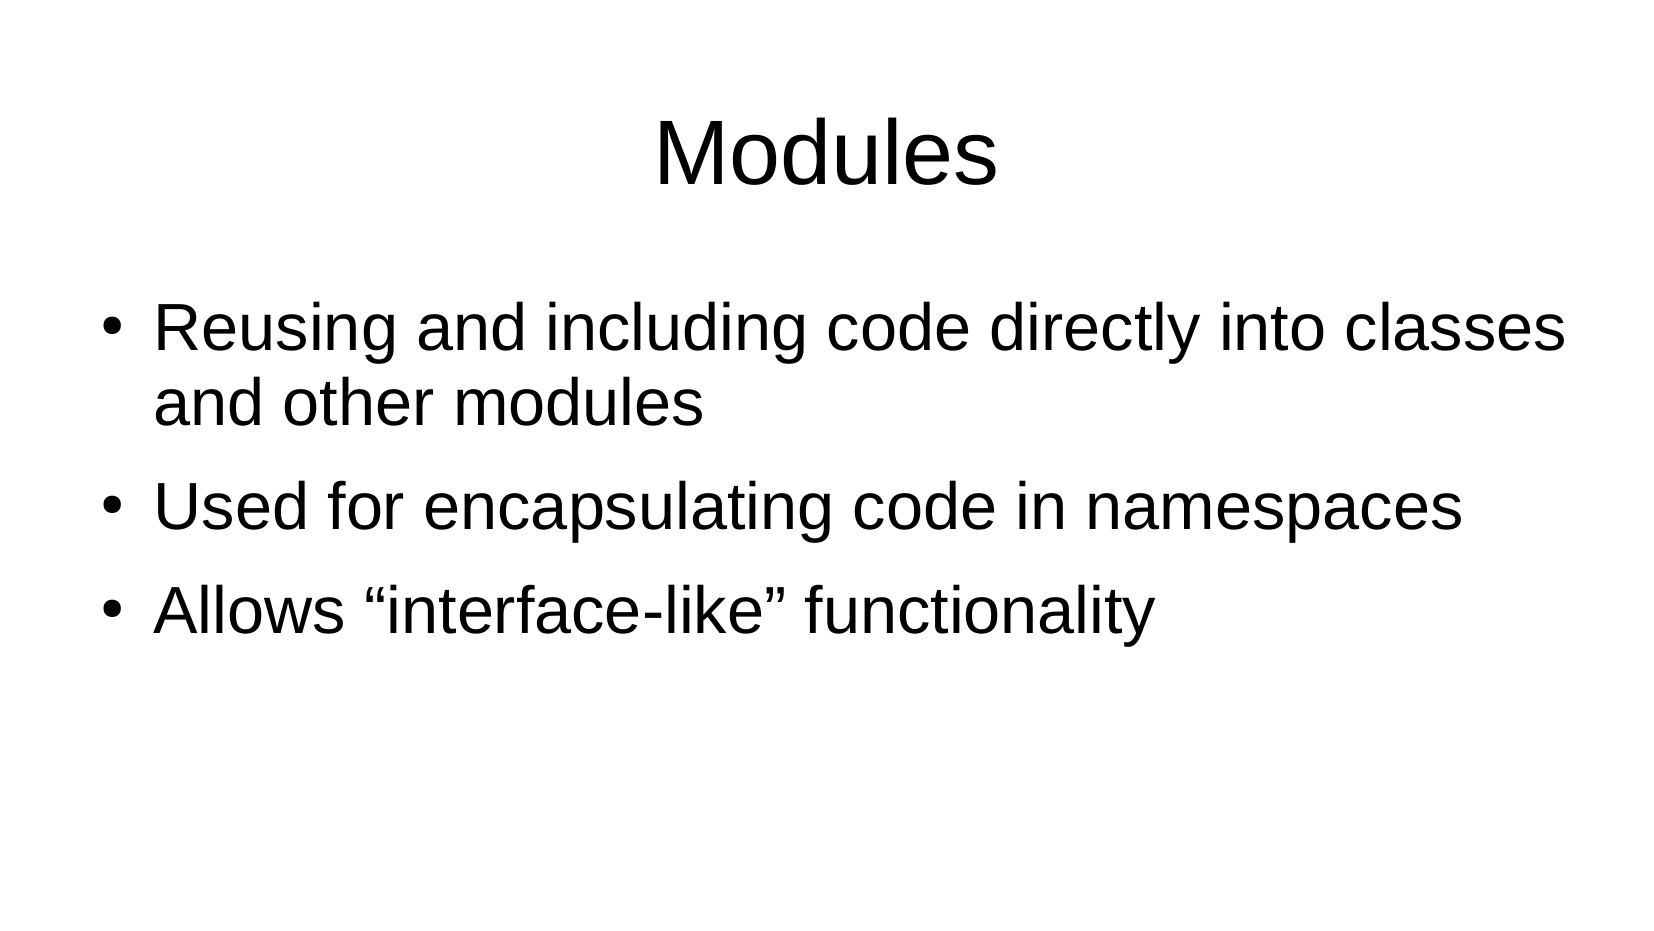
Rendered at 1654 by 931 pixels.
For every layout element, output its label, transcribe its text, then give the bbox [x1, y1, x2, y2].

title Modules [82, 49, 1571, 257]
list Reusing and including code directly into classes and other modules Used for encapsulating code in namespaces Allows “interface-like” functionality [82, 290, 1571, 856]
